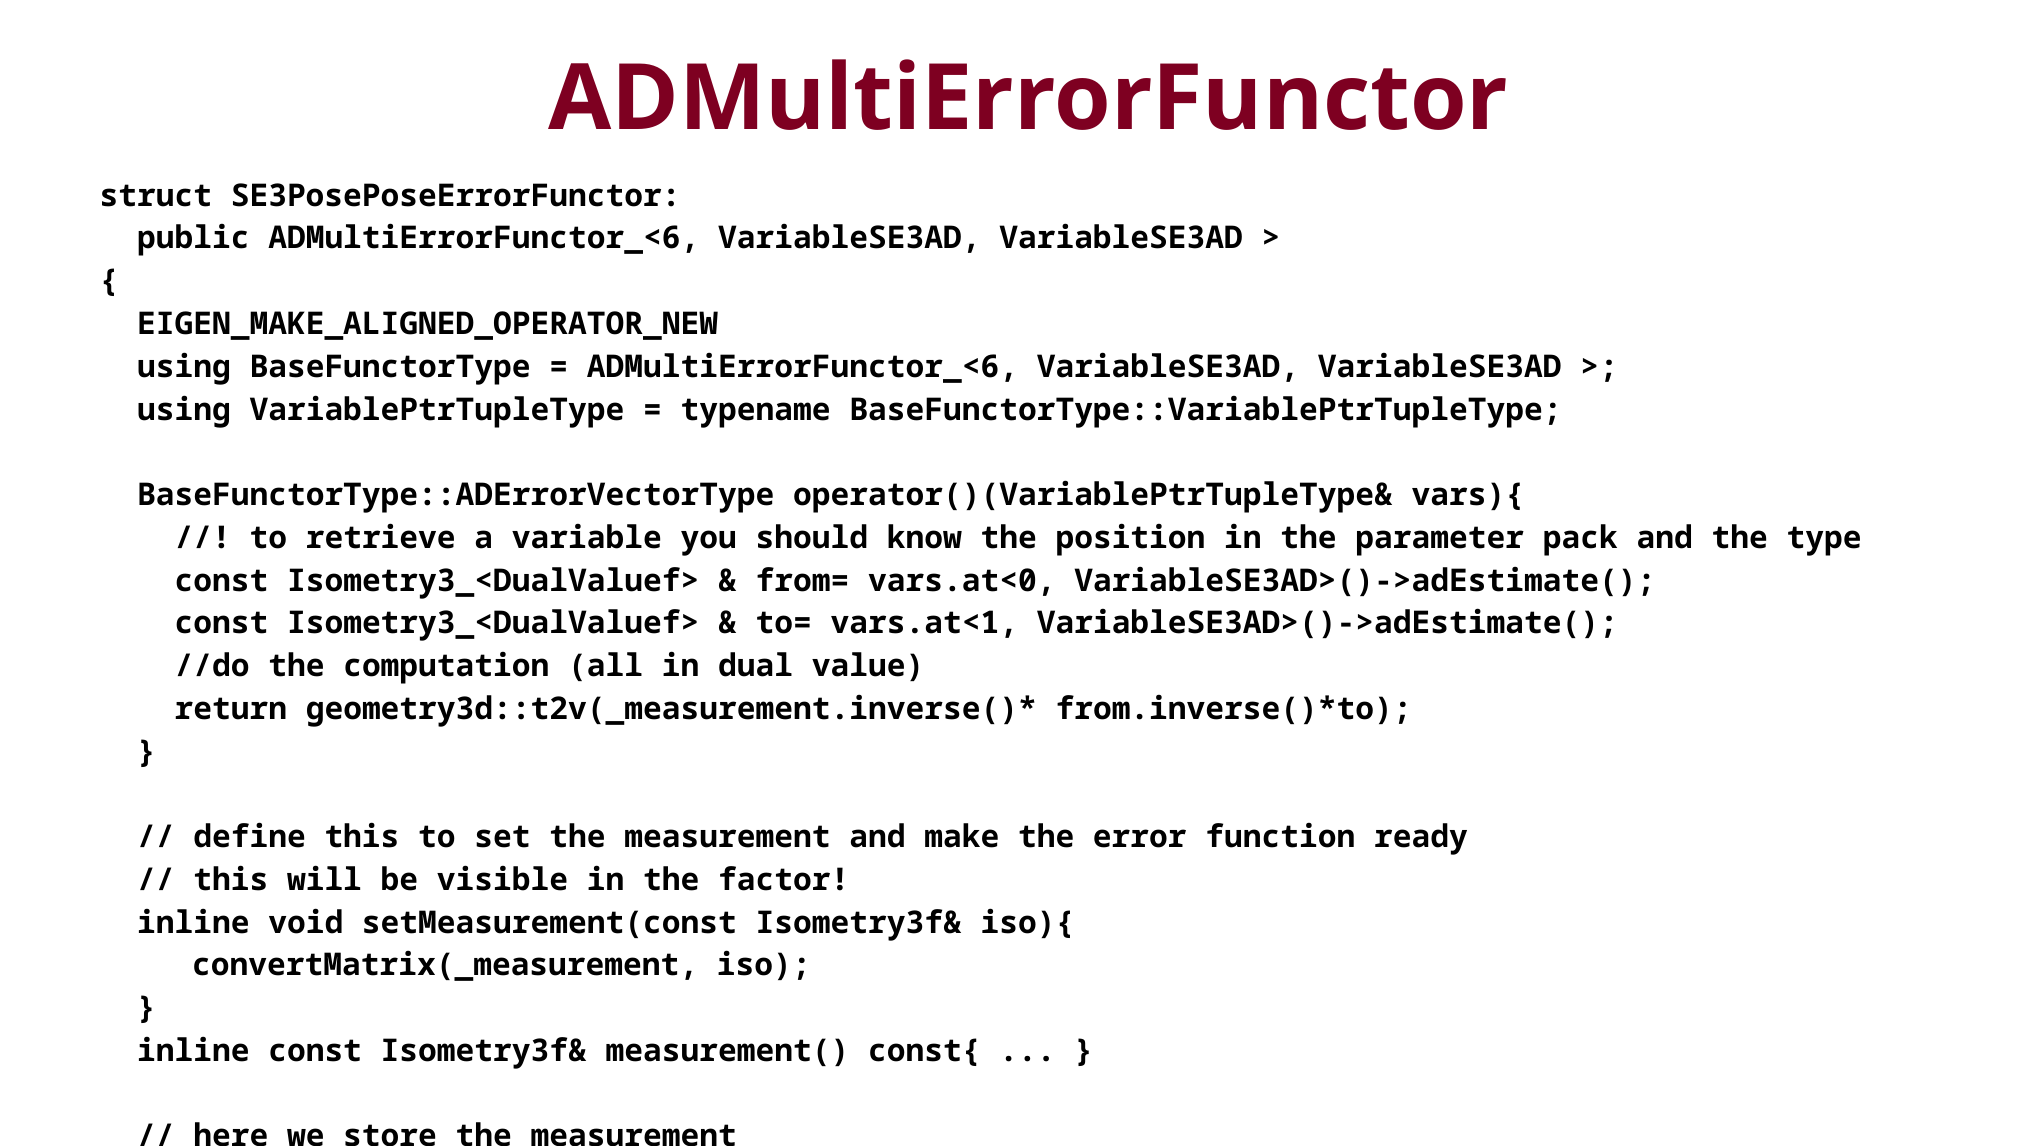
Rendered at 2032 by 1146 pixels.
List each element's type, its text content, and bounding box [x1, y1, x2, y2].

title ADMultiErrorFunctor [37, 10, 2020, 178]
text_box struct SE3PosePoseErrorFunctor: public ADMultiErrorFunctor_<6, VariableSE3AD, VariableSE3AD > { EIGEN_MAKE_ALIGNED_OPERATOR_NEW using BaseFunctorType = ADMultiErrorFunctor_<6, VariableSE3AD, VariableSE3AD >; using VariablePtrTupleType = typename BaseFunctorType::VariablePtrTupleType; BaseFunctorType::ADErrorVectorType operator()(VariablePtrTupleType& vars){ //! to retrieve a variable you should know the position in the parameter pack and the type const Isometry3_<DualValuef> & from= vars.at<0, VariableSE3AD>()->adEstimate(); const Isometry3_<DualValuef> & to= vars.at<1, VariableSE3AD>()->adEstimate(); //do the computation (all in dual value) return geometry3d::t2v(_measurement.inverse()* from.inverse()*to); } // define this to set the measurement and make the error function ready // this will be visible in the factor! inline void setMeasurement(const Isometry3f& iso){ convertMatrix(_measurement, iso); } inline const Isometry3f& measurement() const{ ... } // here we store the measurement Isometry3_<DualValuef> _measurement; }; [47, 165, 2020, 1146]
